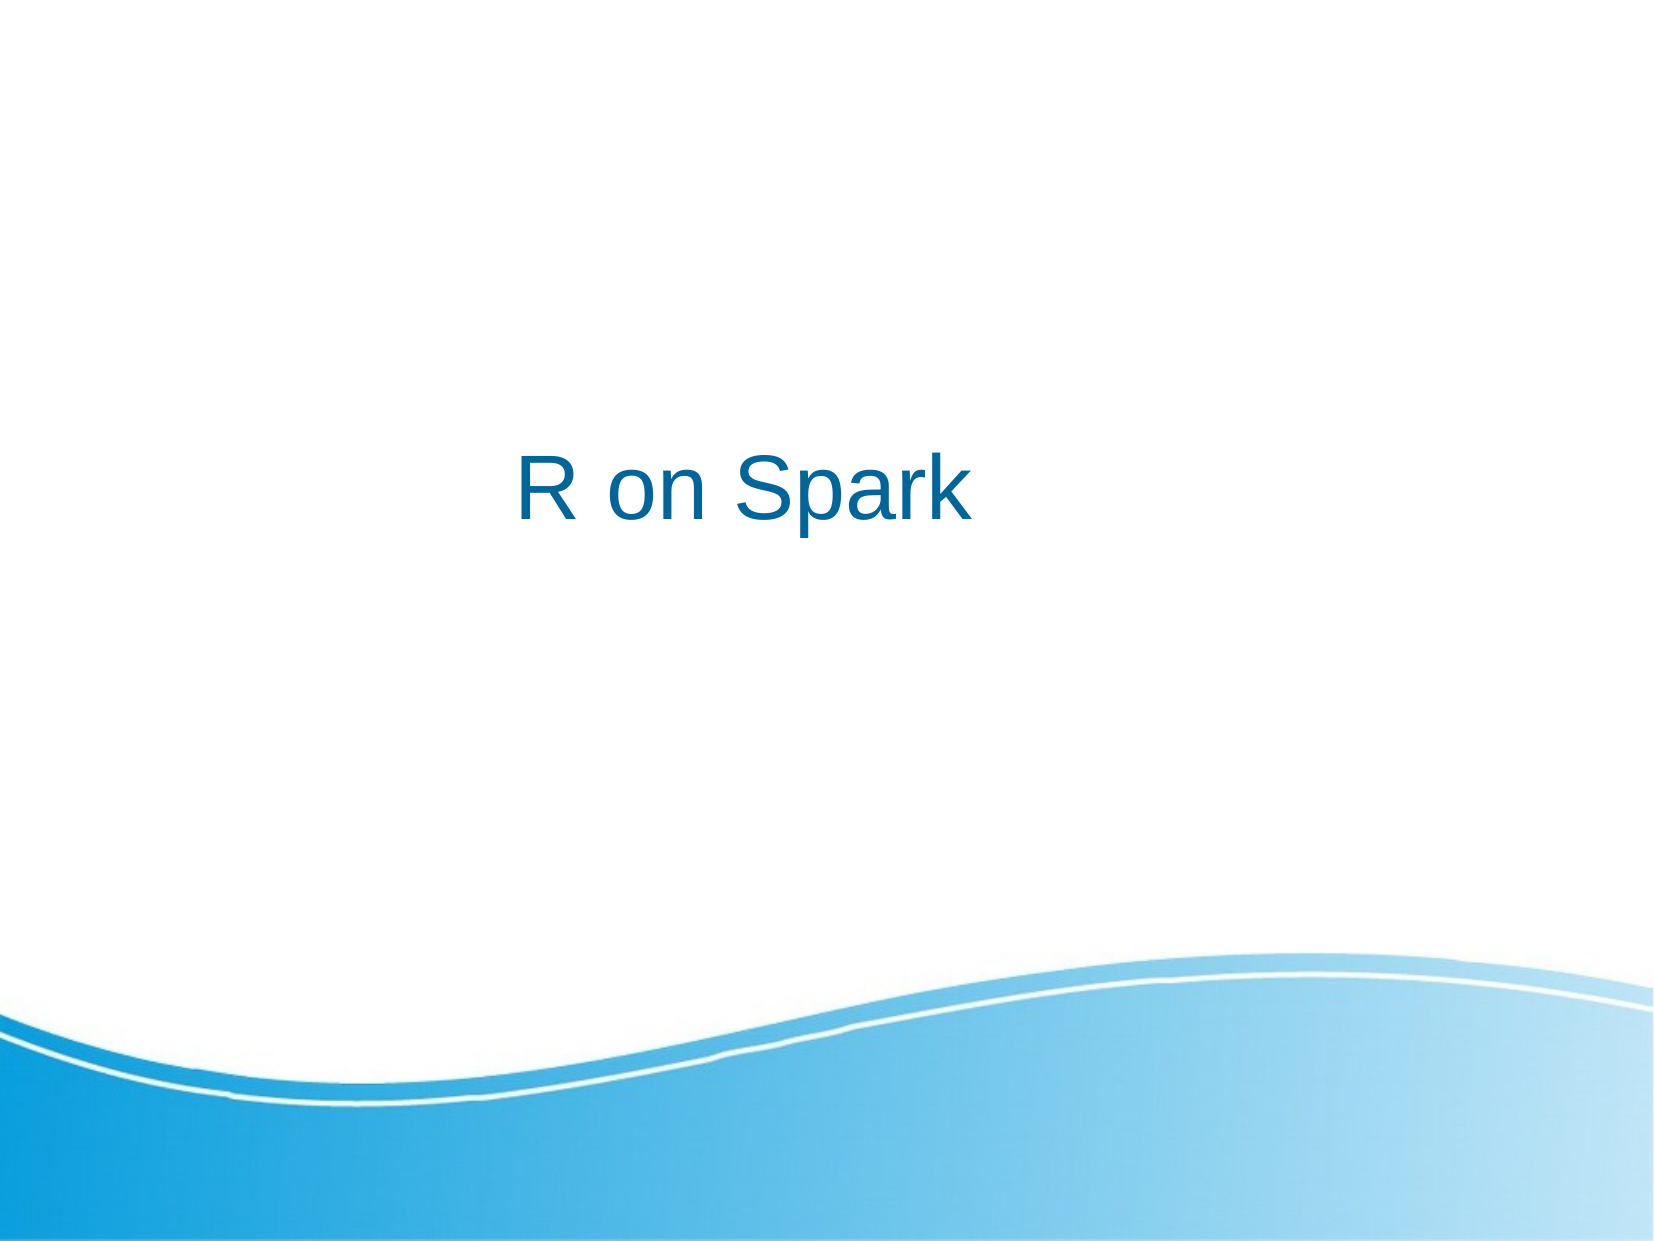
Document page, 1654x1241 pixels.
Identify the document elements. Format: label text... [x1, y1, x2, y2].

title R on Spark [0, 384, 1489, 592]
picture [0, 952, 1654, 1241]
